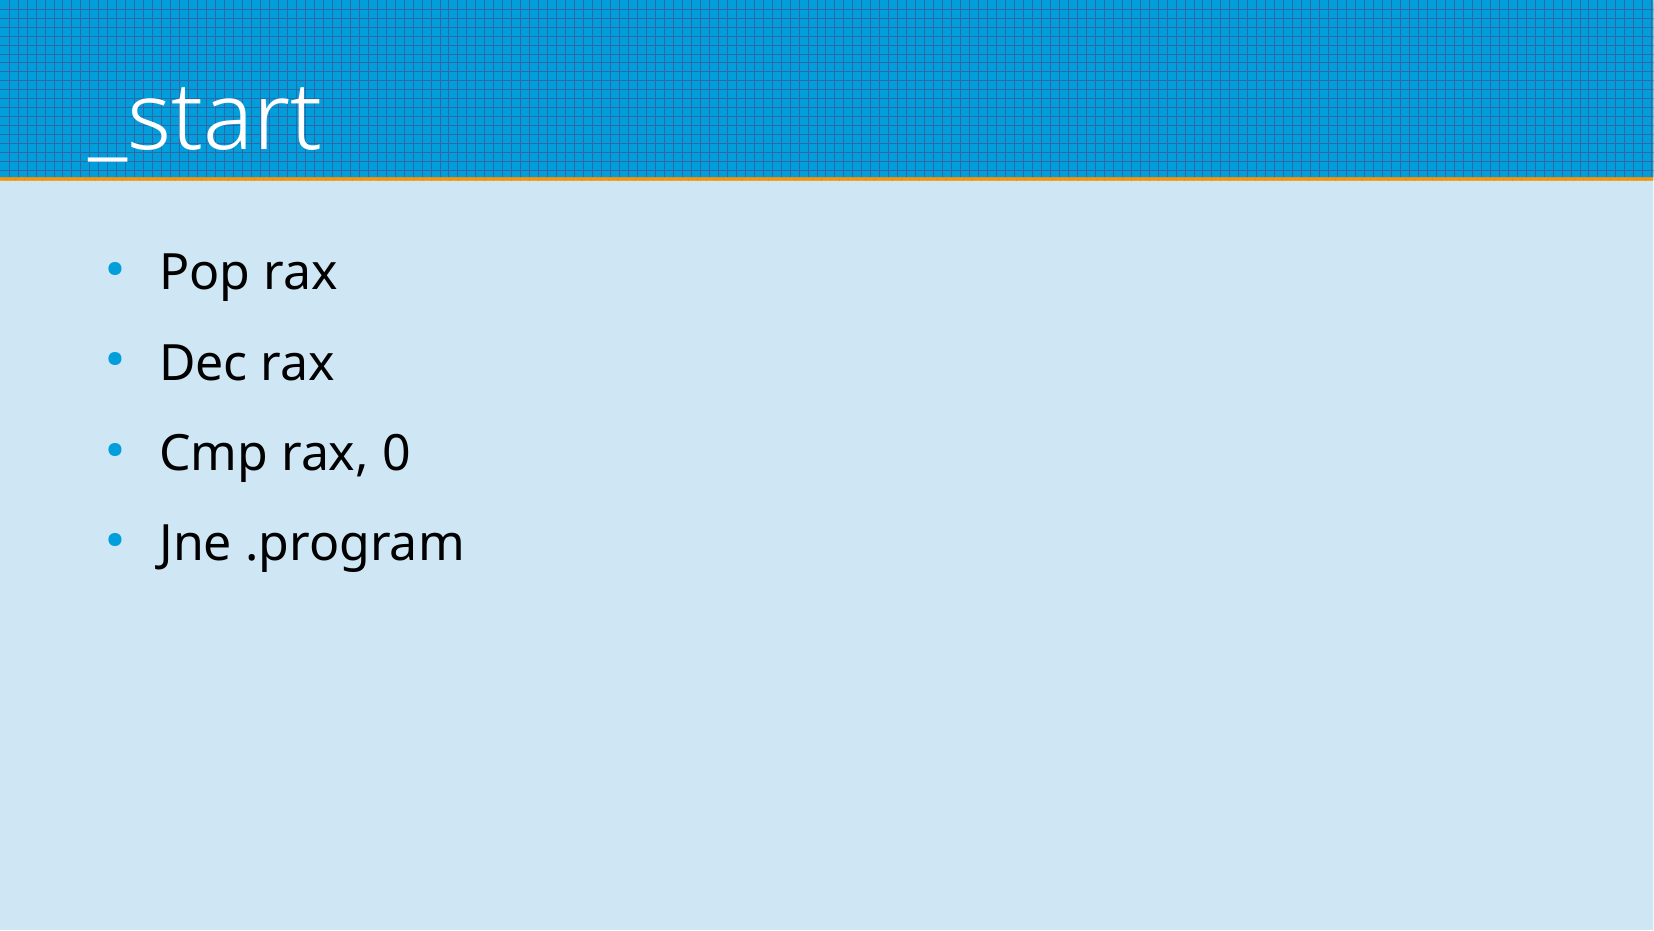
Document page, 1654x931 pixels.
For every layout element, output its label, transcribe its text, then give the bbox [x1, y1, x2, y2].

title _start [88, 14, 1565, 178]
list Pop rax Dec rax Cmp rax, 0 Jne .program [88, 236, 1565, 813]
